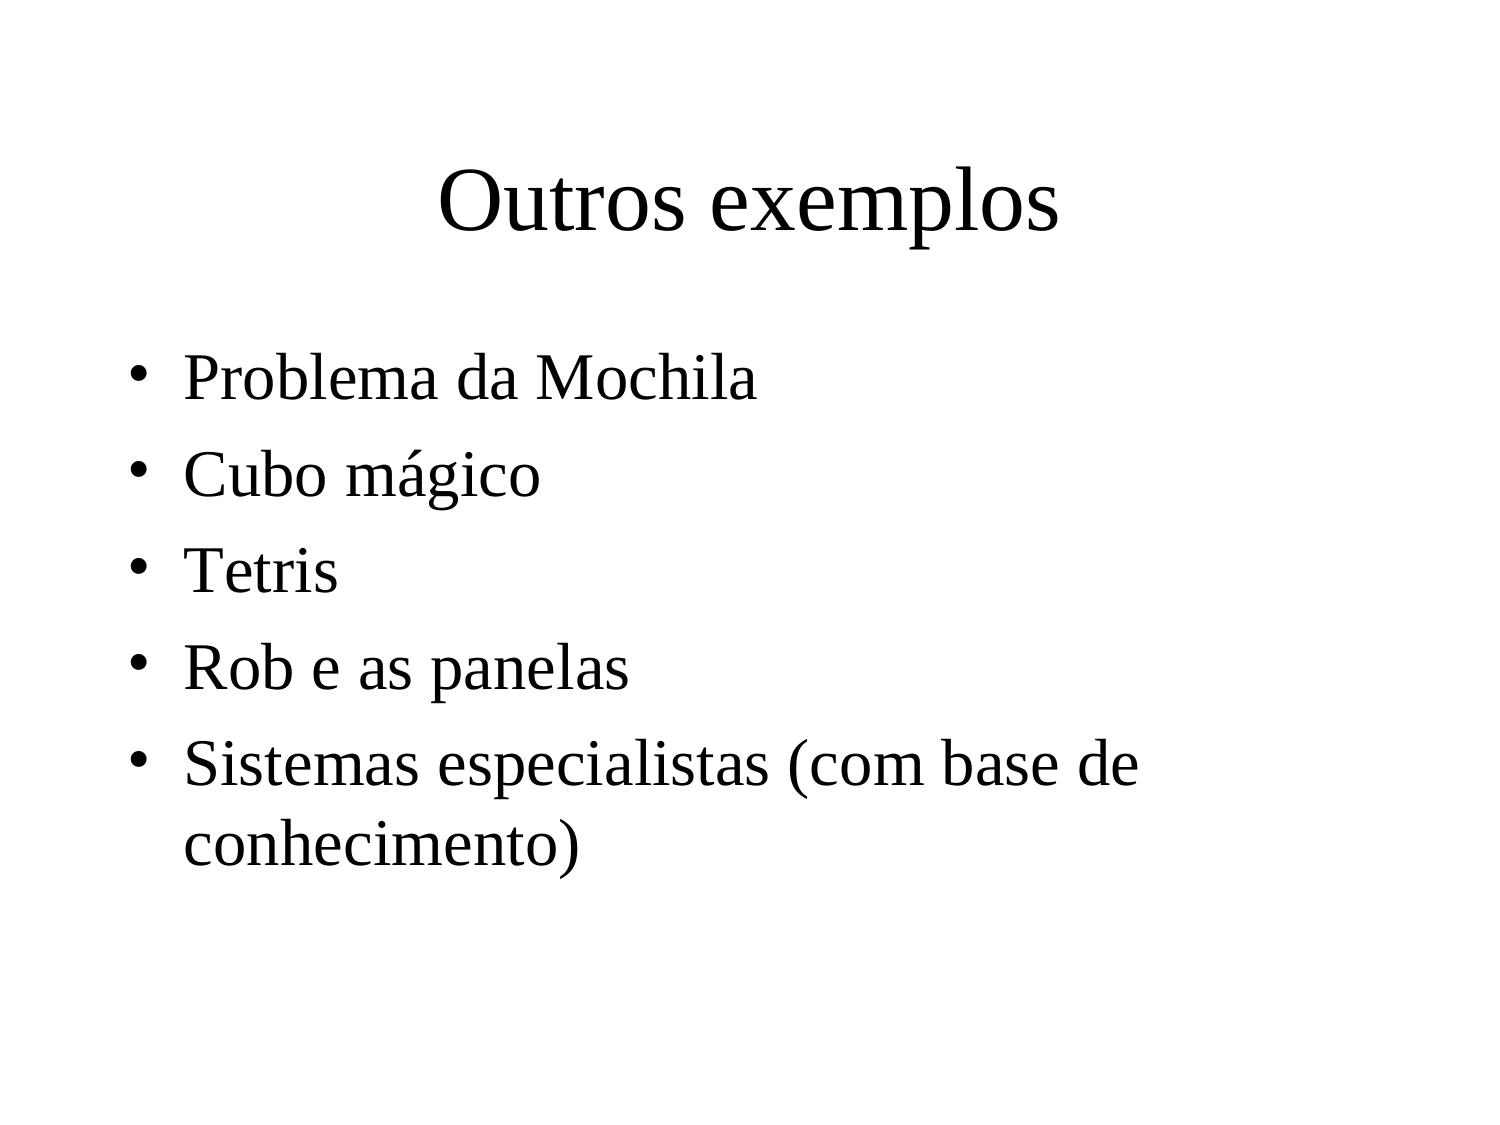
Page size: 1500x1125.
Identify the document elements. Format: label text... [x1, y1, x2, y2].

list Problema da Mochila Cubo mágico Tetris Rob e as panelas Sistemas especialistas (com base de conhecimento) [112, 324, 1388, 1020]
title Outros exemplos [112, 76, 1388, 312]
